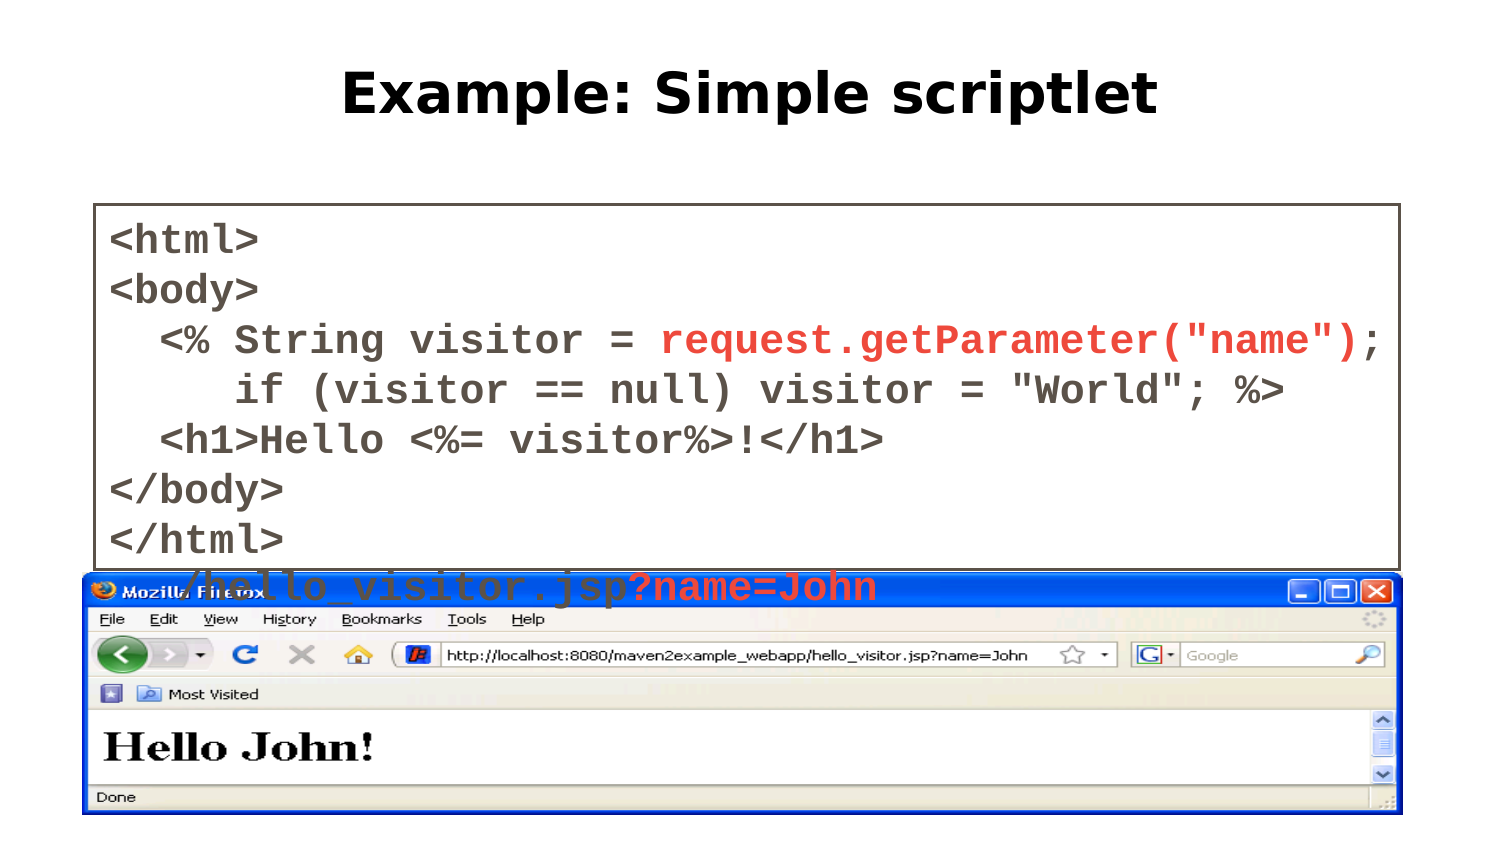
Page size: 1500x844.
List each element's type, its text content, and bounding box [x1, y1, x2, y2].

text_box <html> <body> <% String visitor = request.getParameter("name"); if (visitor == null) visitor = "World"; %> <h1>Hello <%= visitor%>!</h1> </body> </html> [94, 204, 1400, 570]
title Example: Simple scriptlet [75, 33, 1425, 133]
text_box /hello_visitor.jsp?name=John [162, 551, 893, 617]
picture [82, 572, 1403, 815]
